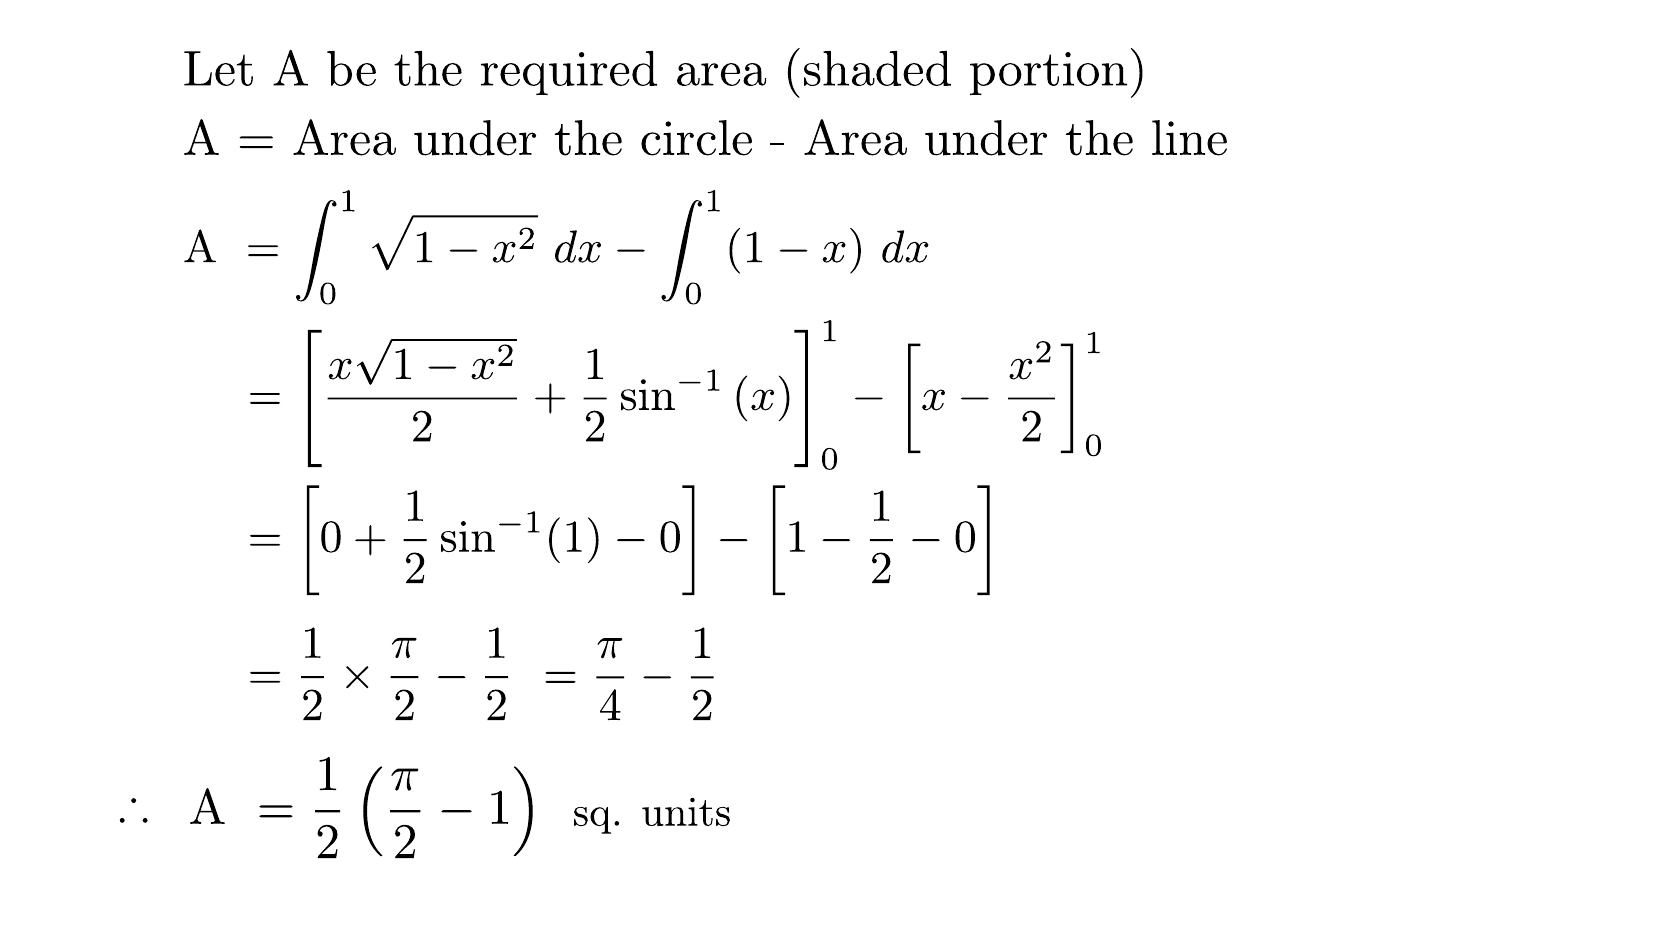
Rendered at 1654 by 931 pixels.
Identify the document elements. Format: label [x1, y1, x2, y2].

text_box [119, 798, 148, 823]
text_box [184, 47, 1143, 98]
text_box [249, 485, 990, 596]
title [47, 37, 1607, 910]
text_box [544, 627, 714, 721]
text_box [249, 319, 1101, 470]
text_box [190, 756, 533, 859]
text_box [249, 627, 509, 721]
text_box [184, 189, 929, 305]
text_box [184, 118, 1227, 156]
text_box [574, 797, 730, 834]
